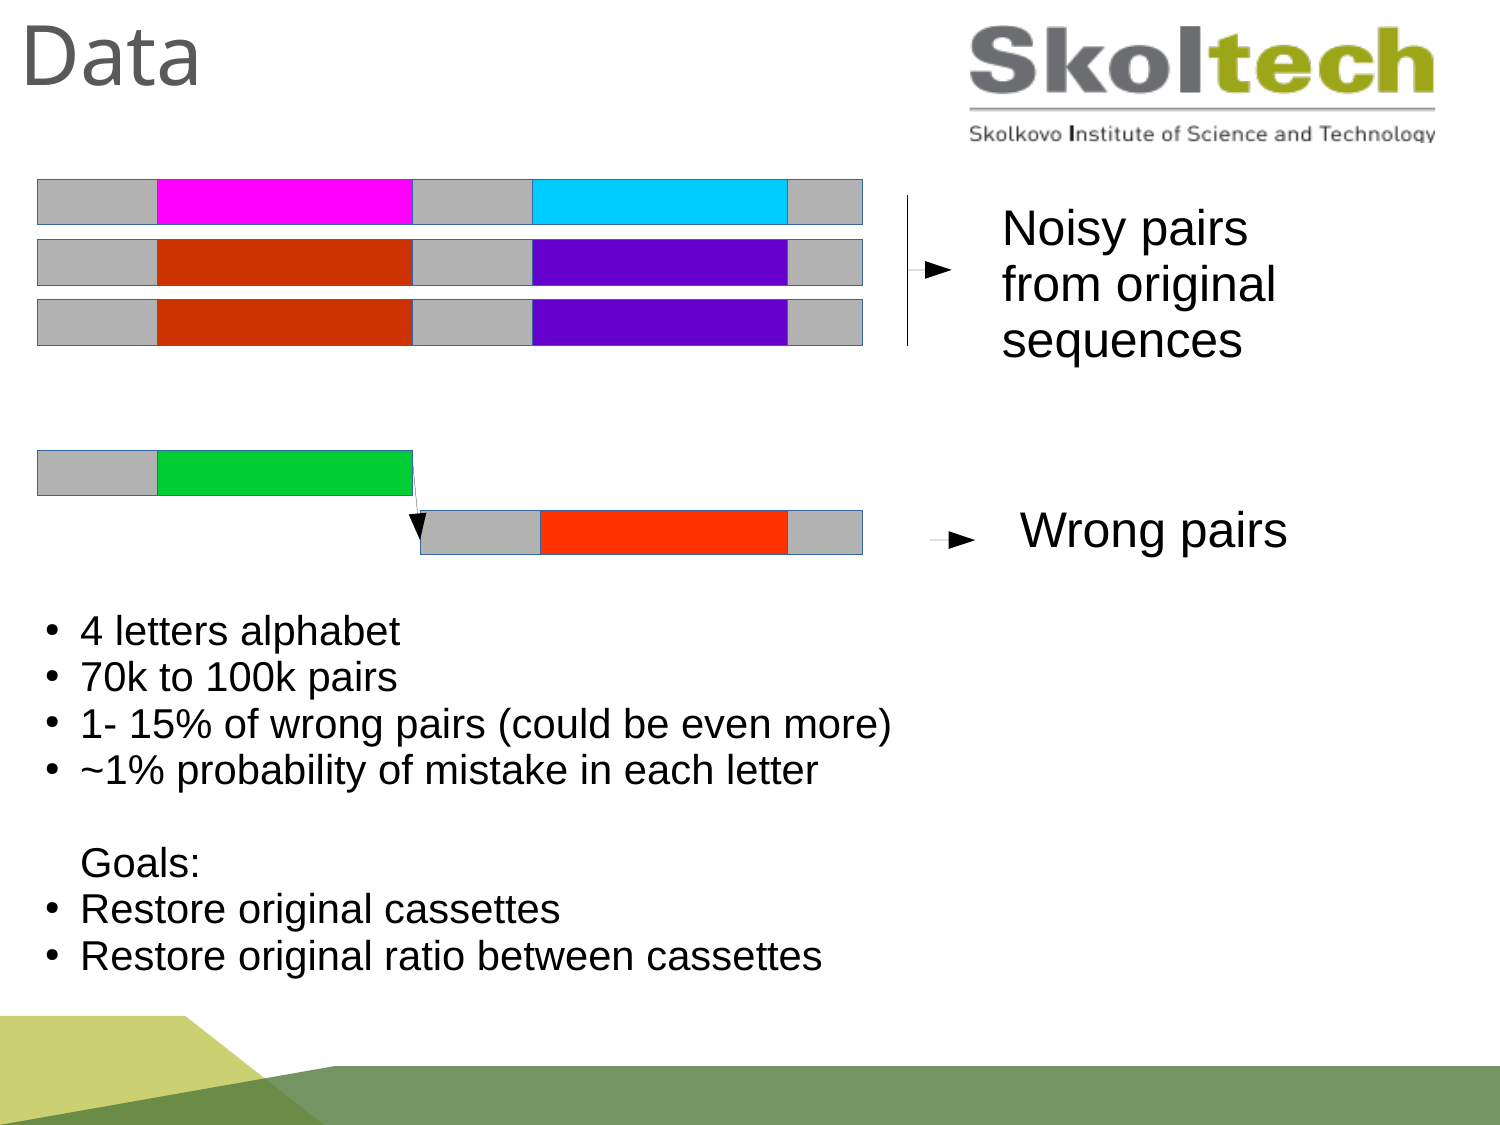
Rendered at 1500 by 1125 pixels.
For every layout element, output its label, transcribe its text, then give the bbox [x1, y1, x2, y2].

text_box 4 letters alphabet 70k to 100k pairs 1- 15% of wrong pairs (could be even more) ~1% probability of mistake in each letter Goals: Restore original cassettes Restore original ratio between cassettes [30, 600, 946, 1103]
text_box [37, 299, 863, 346]
text_box [37, 239, 863, 286]
text_box [420, 510, 863, 555]
text_box [37, 179, 863, 225]
text_box [37, 450, 413, 496]
text_box Wrong pairs [1005, 495, 1426, 779]
title Data [4, 0, 391, 105]
text_box Noisy pairs from original sequences [987, 192, 1306, 376]
